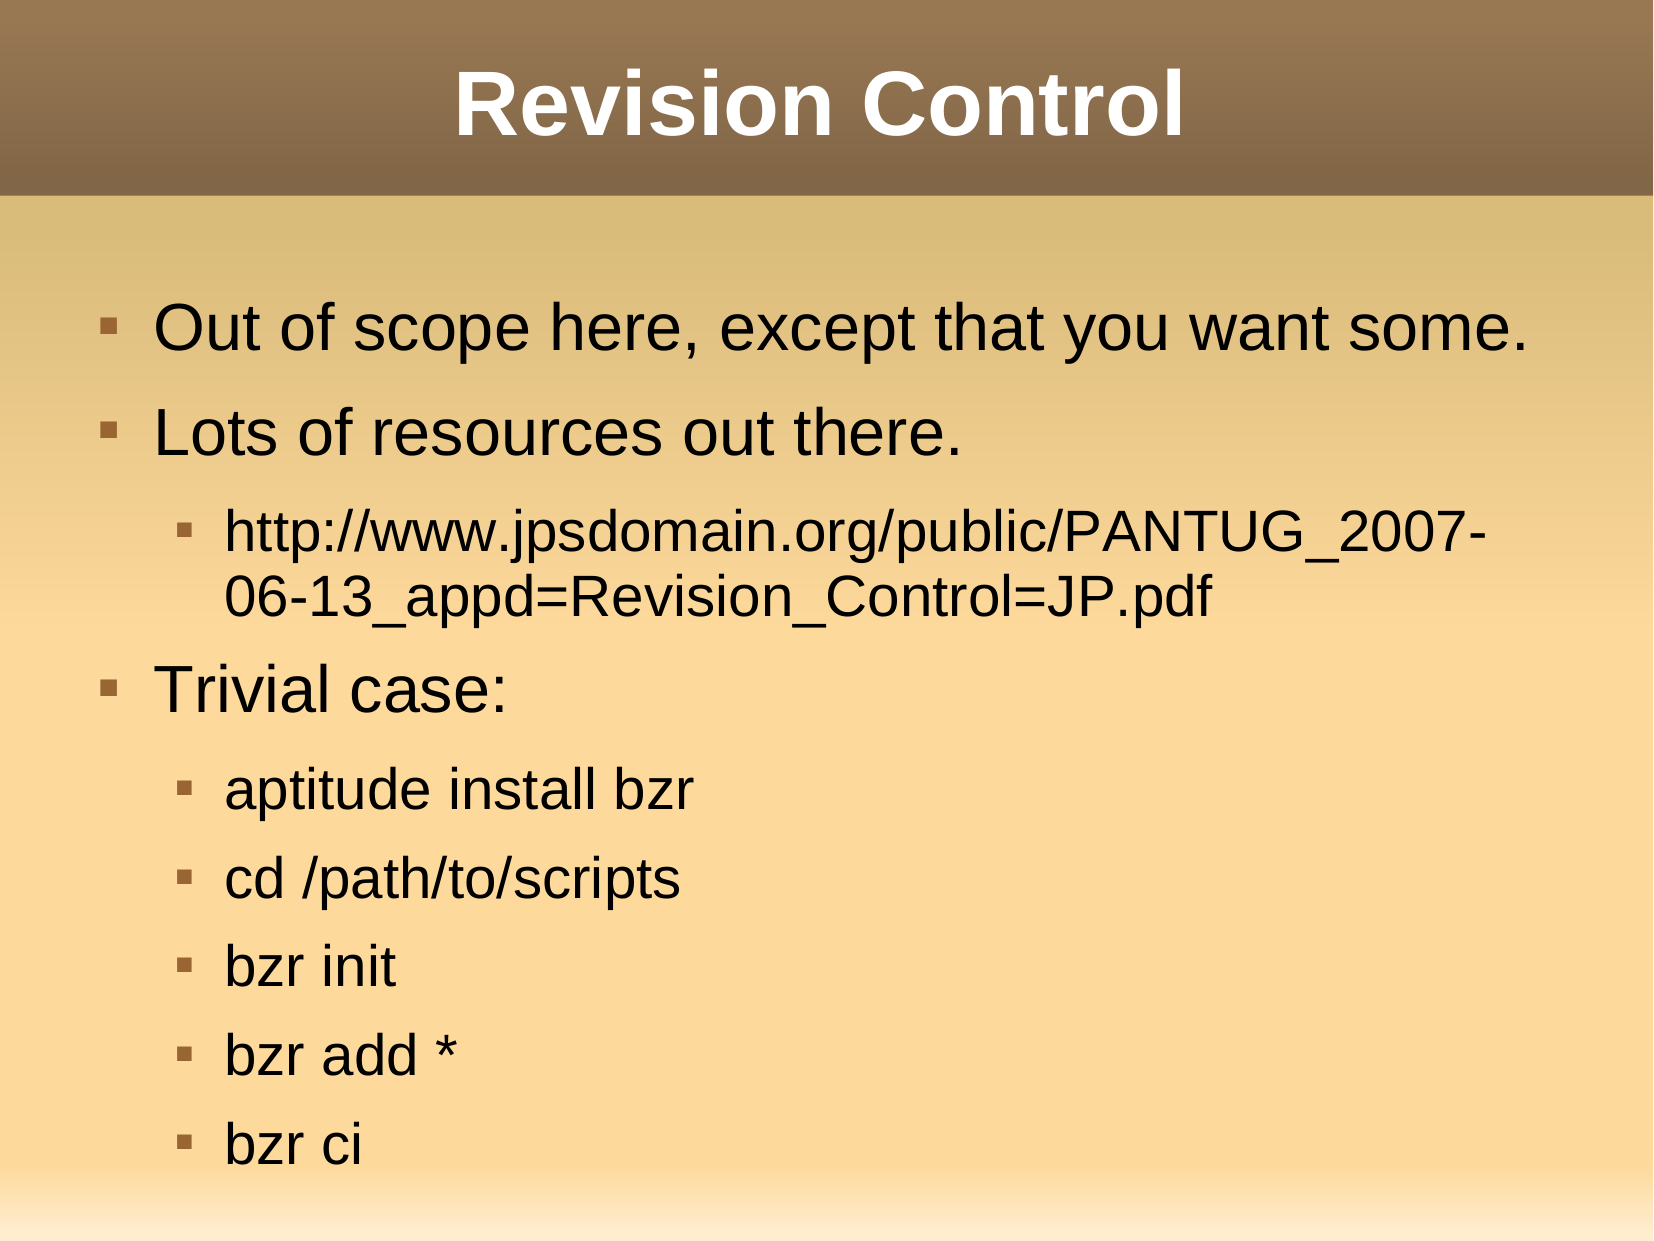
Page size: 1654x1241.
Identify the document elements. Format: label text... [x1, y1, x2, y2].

list Out of scope here, except that you want some. Lots of resources out there. http://www.jpsdomain.org/public/PANTUG_2007-06-13_appd=Revision_Control=JP.pdf Trivial case: aptitude install bzr cd /path/to/scripts bzr init bzr add * bzr ci [82, 290, 1571, 1177]
picture [0, 0, 1654, 1241]
title Revision Control [76, 0, 1565, 208]
